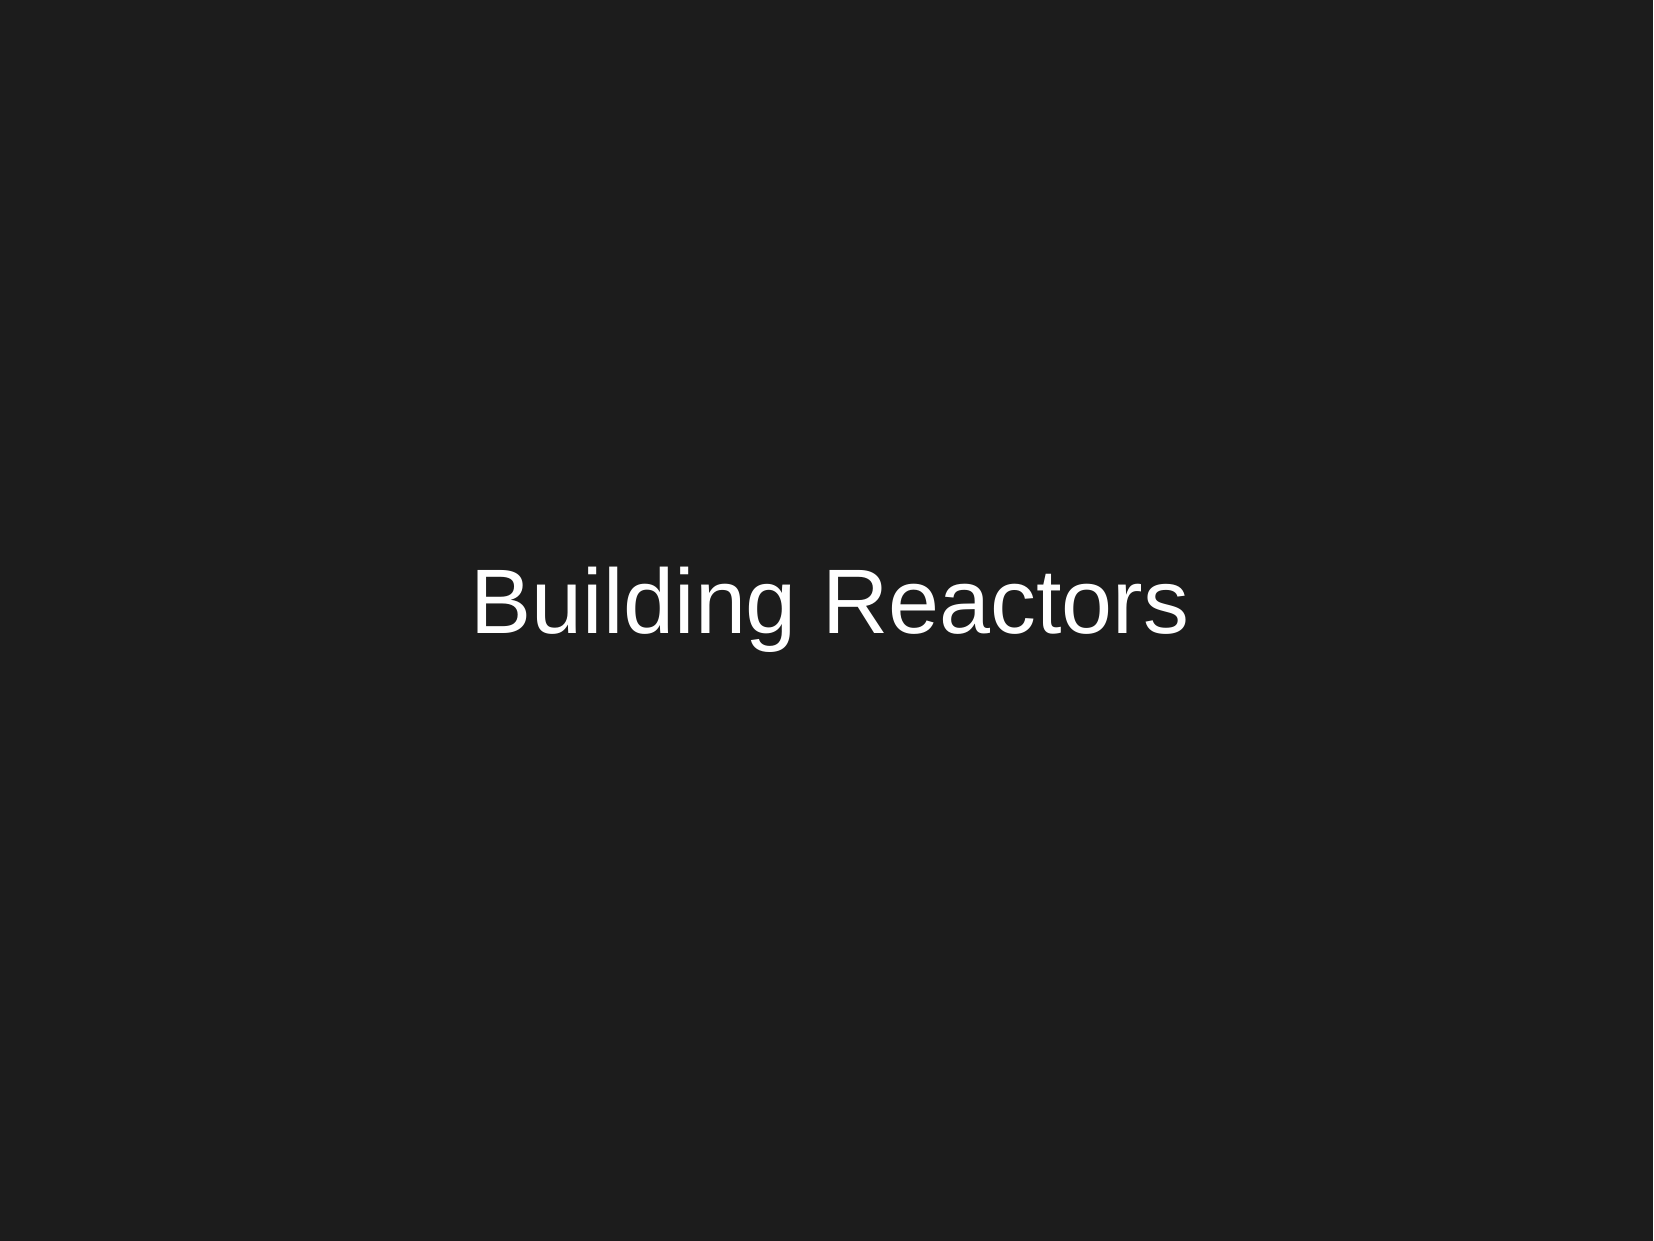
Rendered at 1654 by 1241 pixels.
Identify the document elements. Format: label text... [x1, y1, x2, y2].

title Building Reactors [86, 498, 1575, 706]
